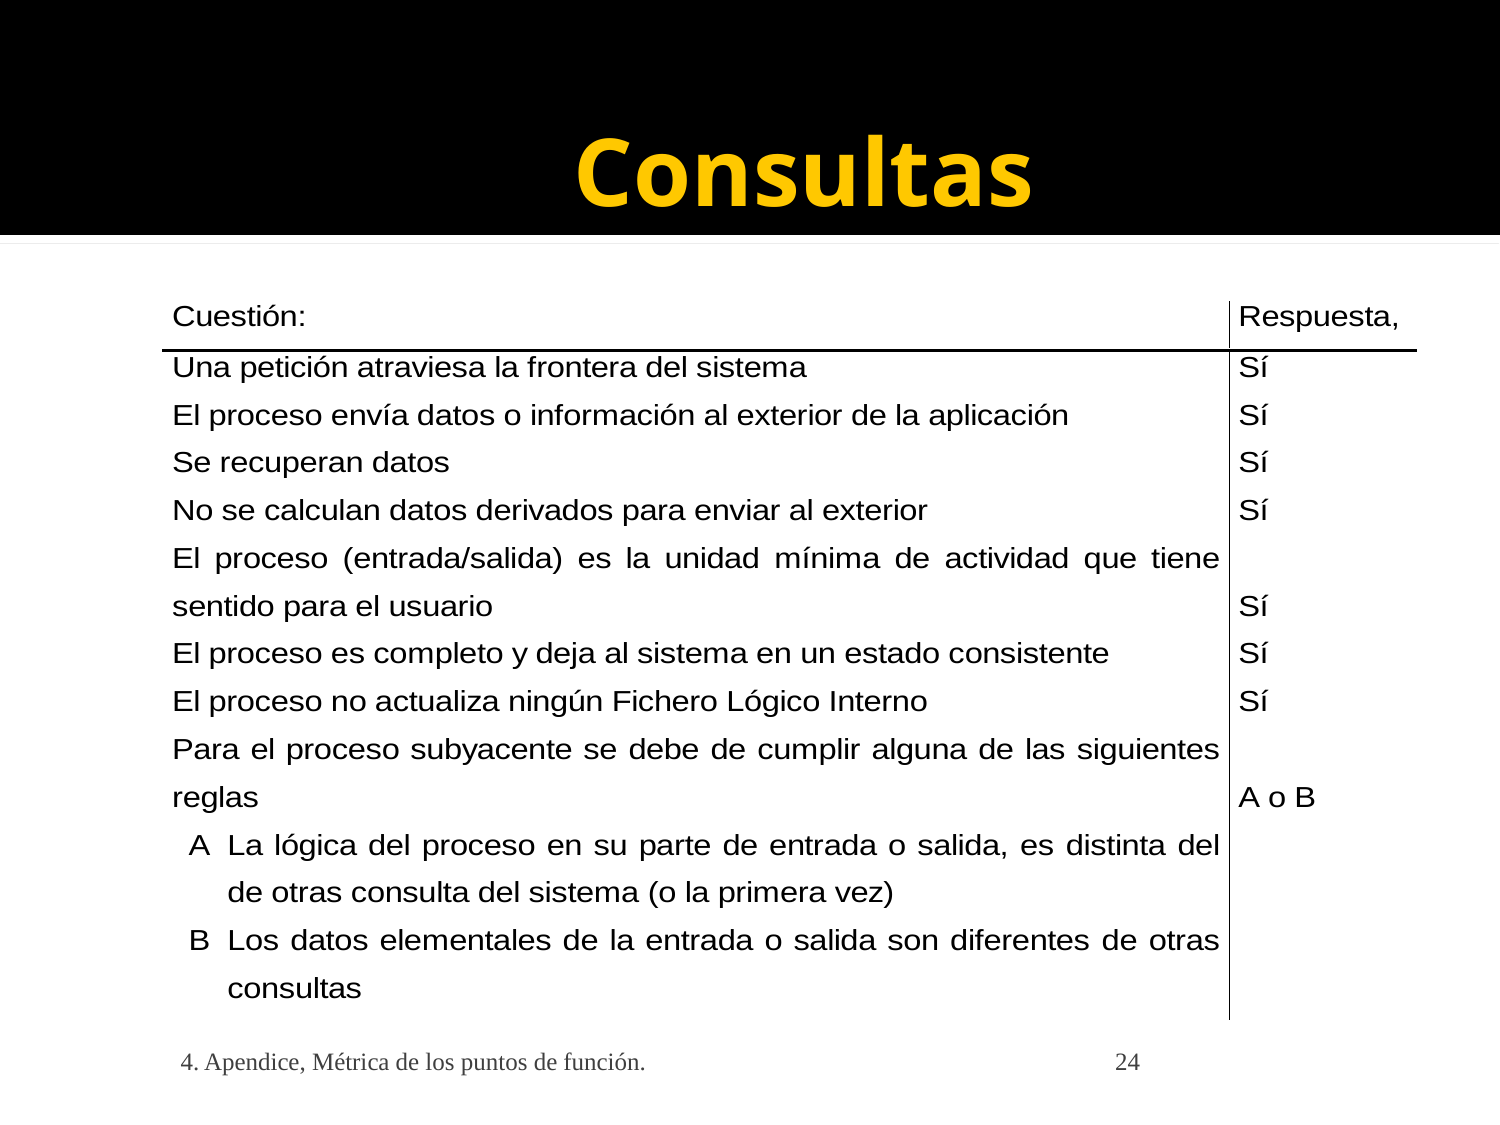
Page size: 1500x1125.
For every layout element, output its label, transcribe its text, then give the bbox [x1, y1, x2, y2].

title Consultas [162, 75, 1438, 263]
chart [162, 300, 1438, 1038]
text_box [1100, 1038, 1438, 1075]
text_box 4. Apendice, Métrica de los puntos de función. [162, 1038, 951, 1075]
